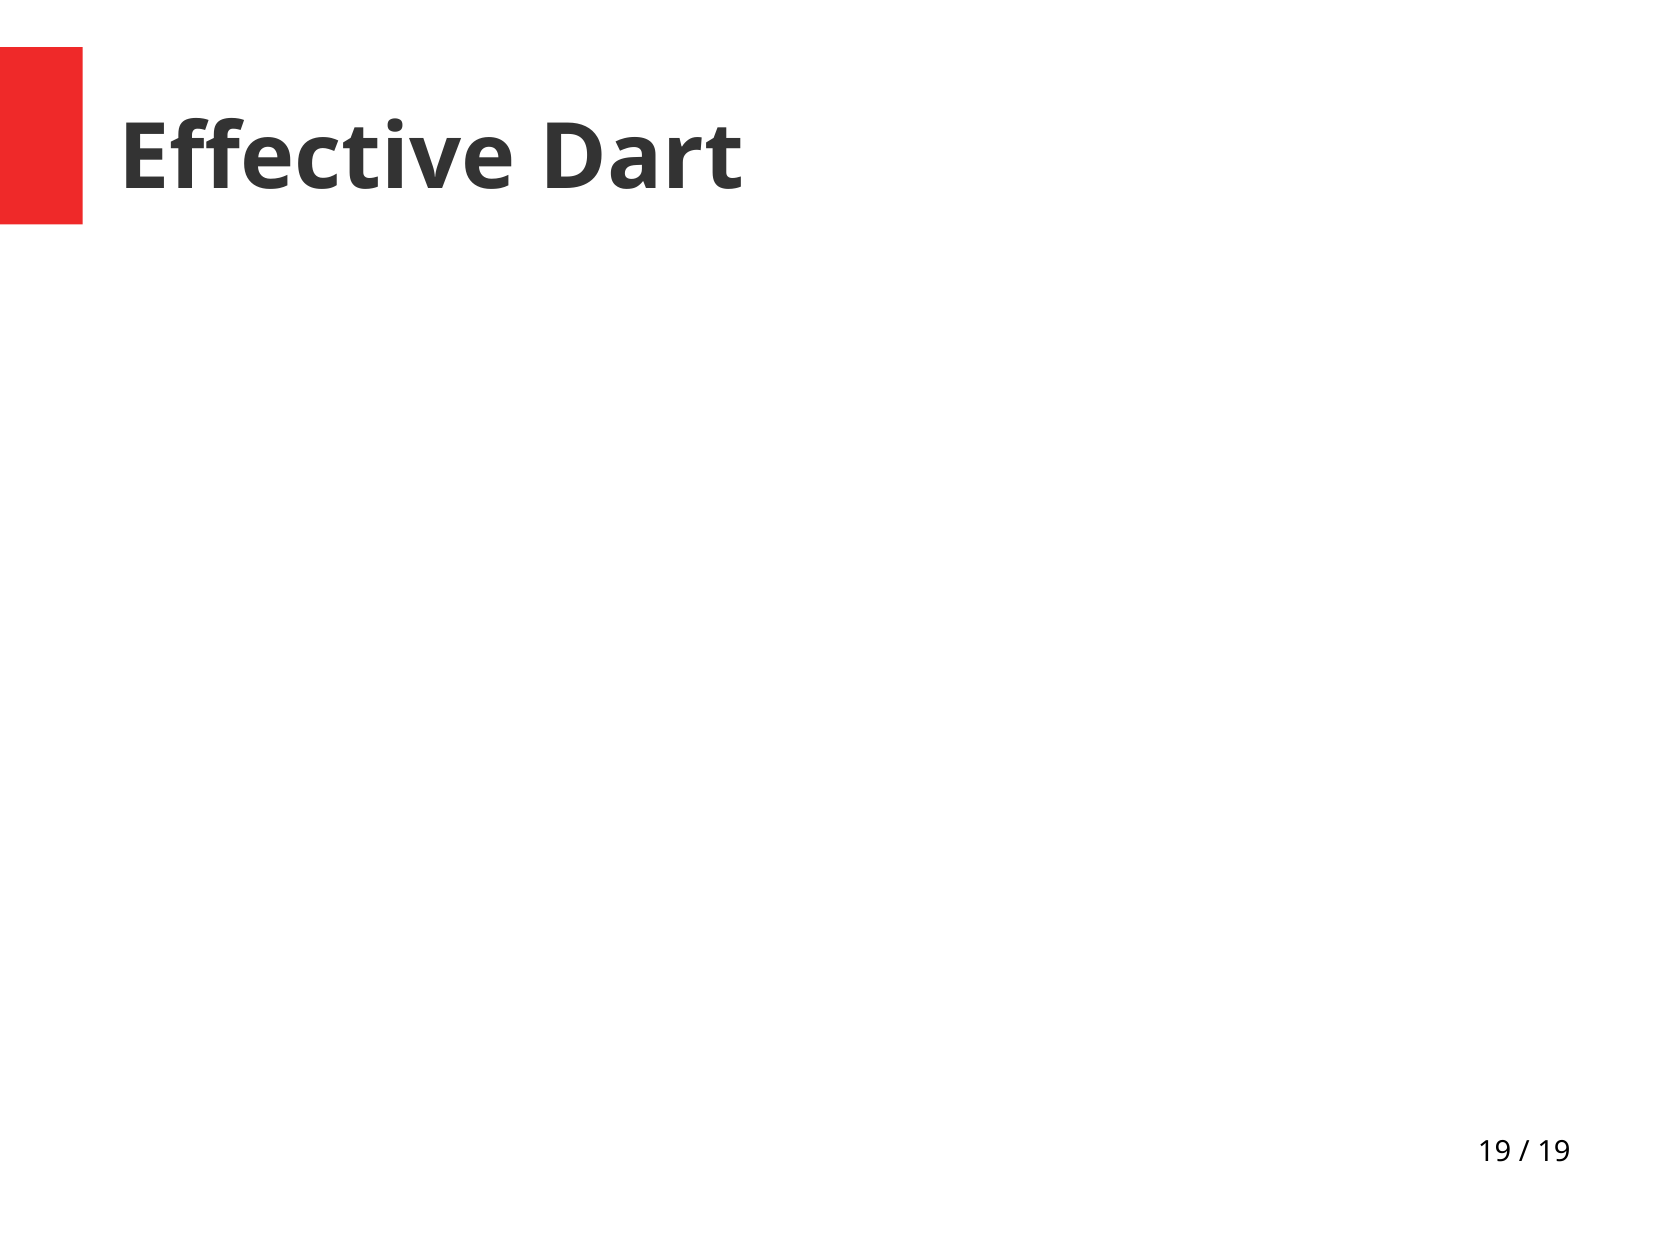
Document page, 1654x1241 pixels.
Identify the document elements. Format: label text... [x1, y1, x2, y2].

title Effective Dart [118, 49, 1571, 257]
